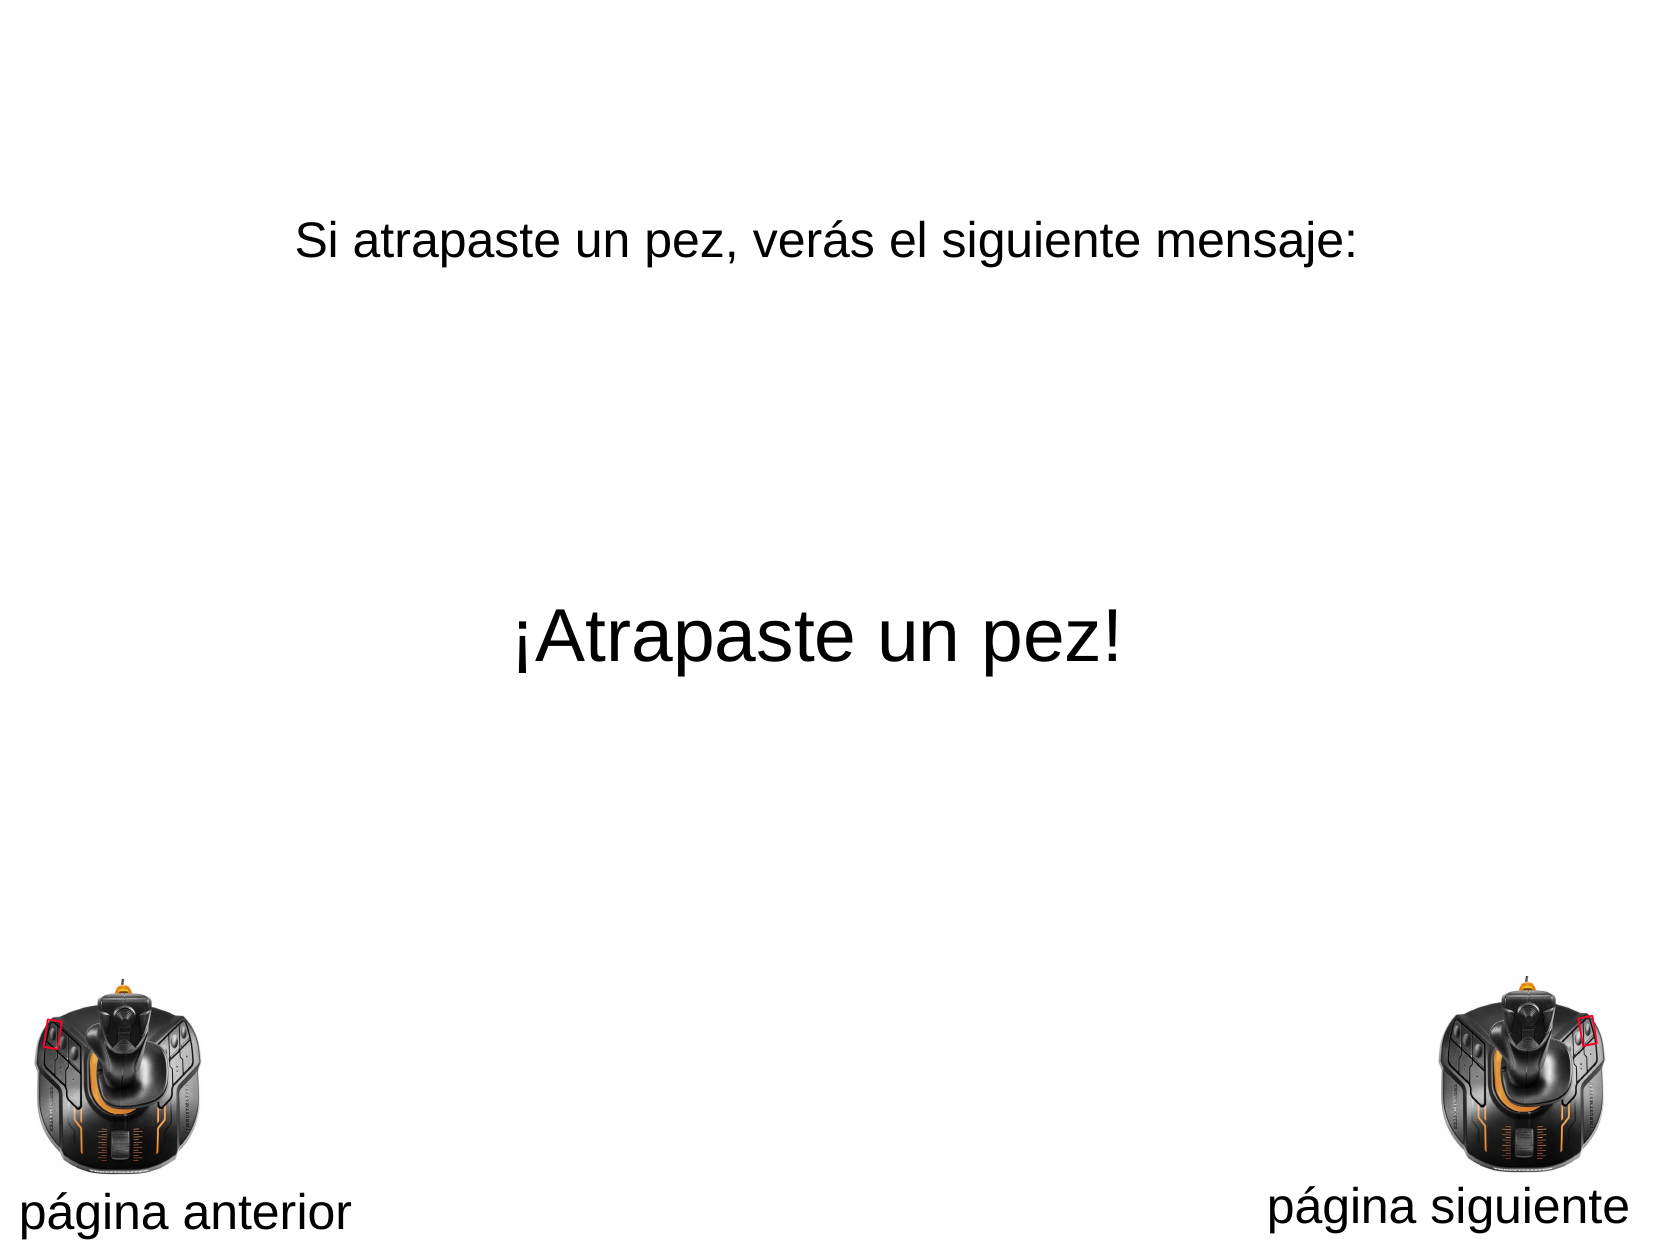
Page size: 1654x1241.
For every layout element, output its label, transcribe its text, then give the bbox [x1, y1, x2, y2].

text_box ¡Atrapaste un pez! [496, 586, 1139, 686]
text_box página anterior [4, 1177, 368, 1241]
text_box Si atrapaste un pez, verás el siguiente mensaje: [23, 149, 1630, 1241]
picture [1438, 976, 1607, 1171]
text_box página siguiente [1252, 1171, 1646, 1241]
picture [34, 979, 203, 1177]
